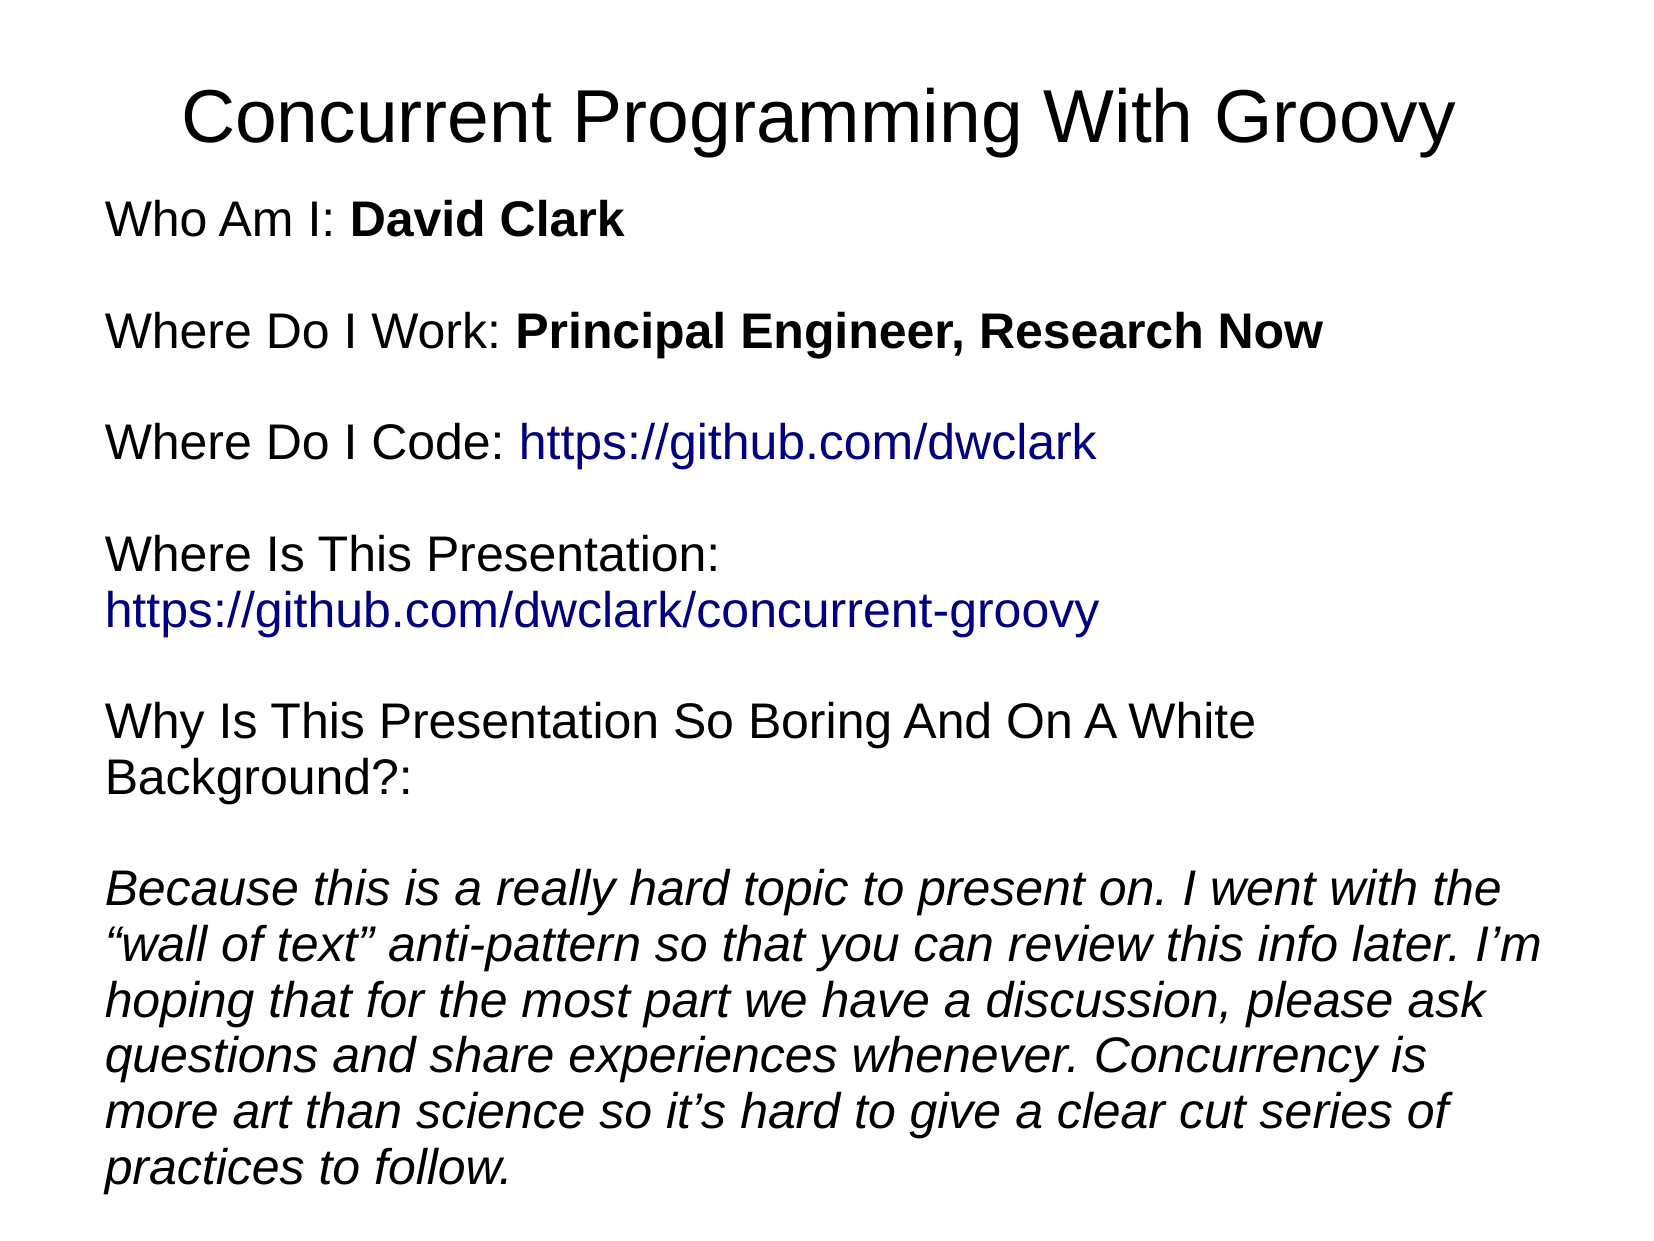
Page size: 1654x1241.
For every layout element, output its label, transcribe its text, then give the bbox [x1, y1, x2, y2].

text_box Who Am I: David Clark Where Do I Work: Principal Engineer, Research Now Where Do I Code: https://github.com/dwclark Where Is This Presentation: https://github.com/dwclark/concurrent-groovy Why Is This Presentation So Boring And On A White Background?: Because this is a really hard topic to present on. I went with the “wall of text” anti-pattern so that you can review this info later. I’m hoping that for the most part we have a discussion, please ask questions and share experiences whenever. Concurrency is more art than science so it’s hard to give a clear cut series of practices to follow. [90, 184, 1561, 1199]
title Concurrent Programming With Groovy [74, 46, 1563, 187]
